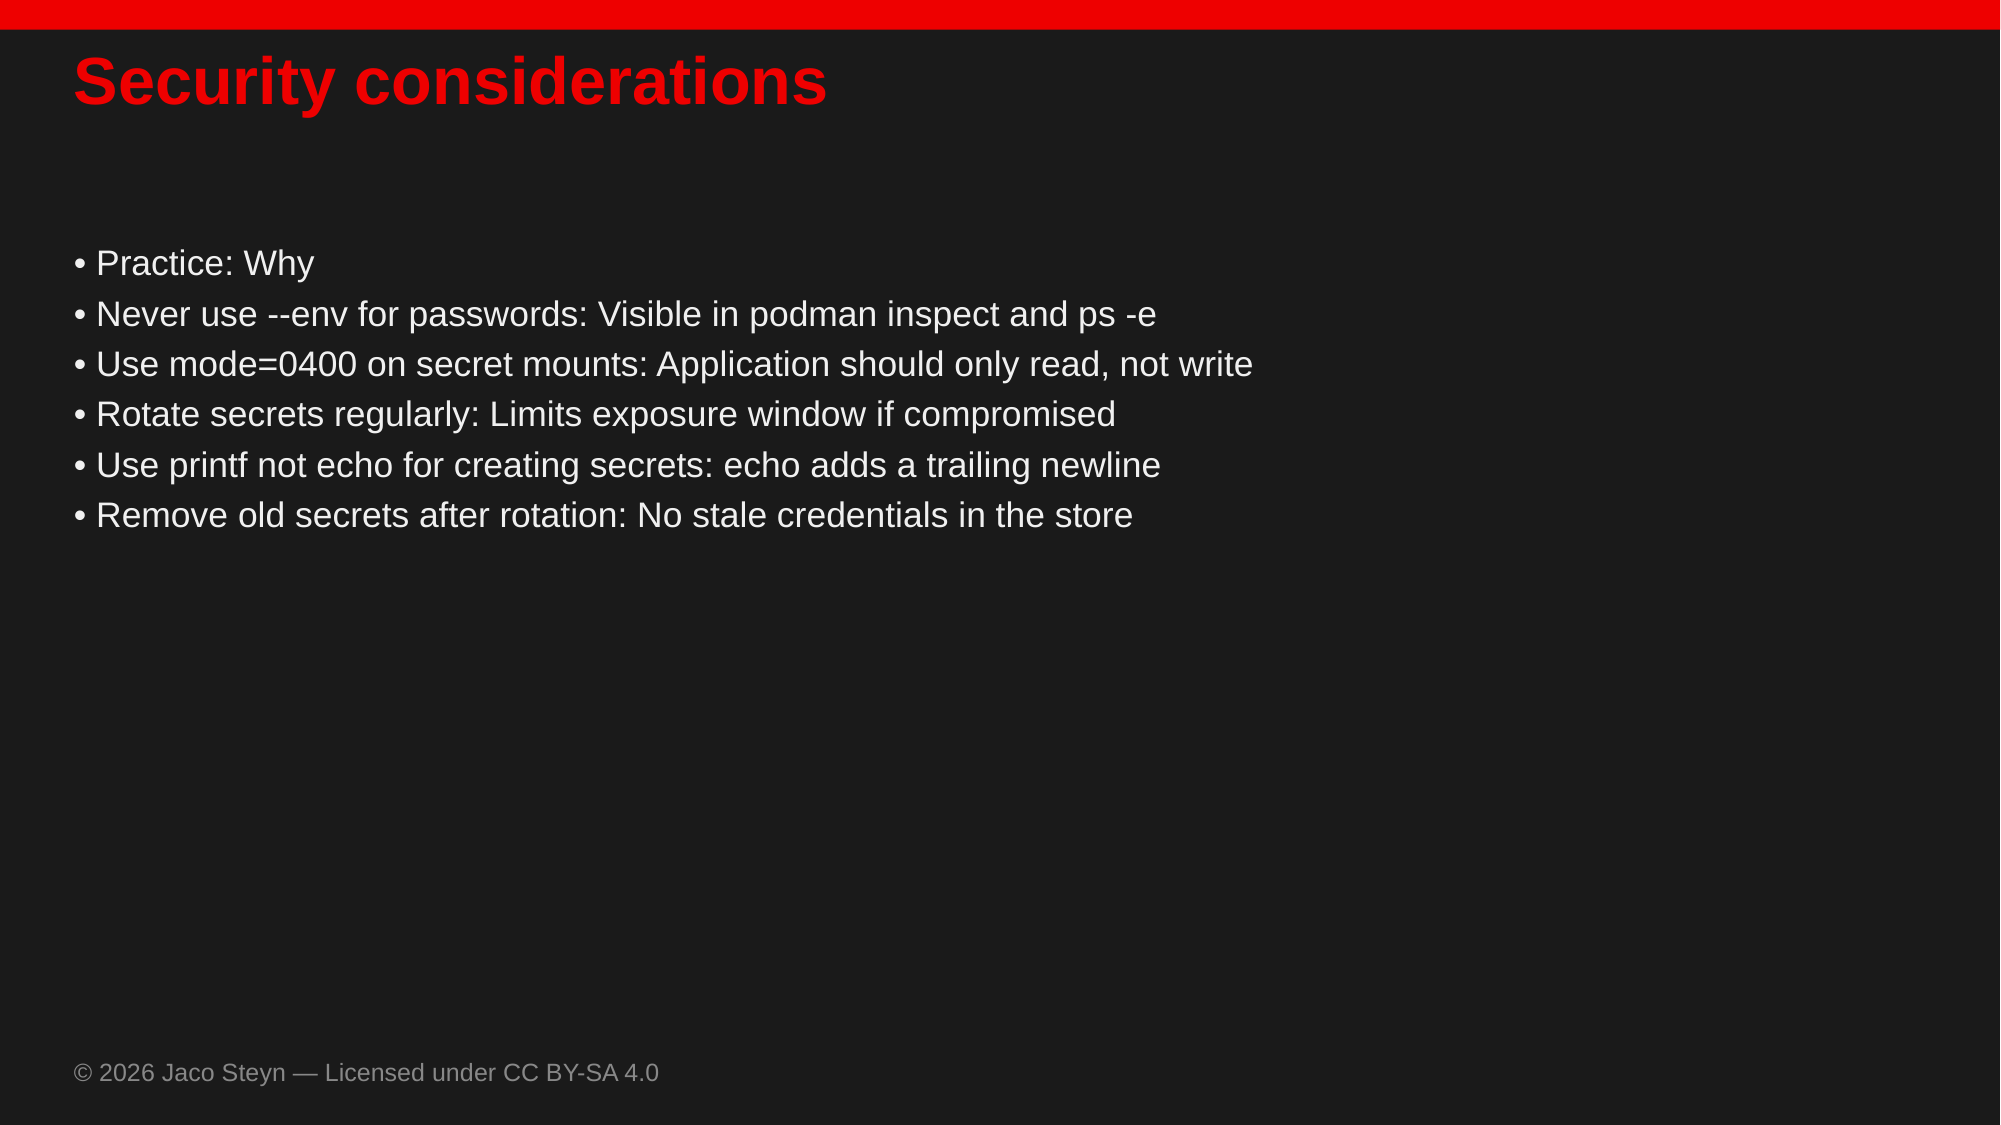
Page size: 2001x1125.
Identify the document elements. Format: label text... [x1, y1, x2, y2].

text_box Security considerations [59, 36, 1942, 208]
text_box • Practice: Why • Never use --env for passwords: Visible in podman inspect and ps -e • Use mode=0400 on secret mounts: Application should only read, not write • Rotate secrets regularly: Limits exposure window if compromised • Use printf not echo for creating secrets: echo adds a trailing newline • Remove old secrets after rotation: No stale credentials in the store [59, 236, 1942, 1037]
text_box © 2026 Jaco Steyn — Licensed under CC BY-SA 4.0 [59, 1051, 1942, 1093]
text_box [0, 0, 2001, 30]
